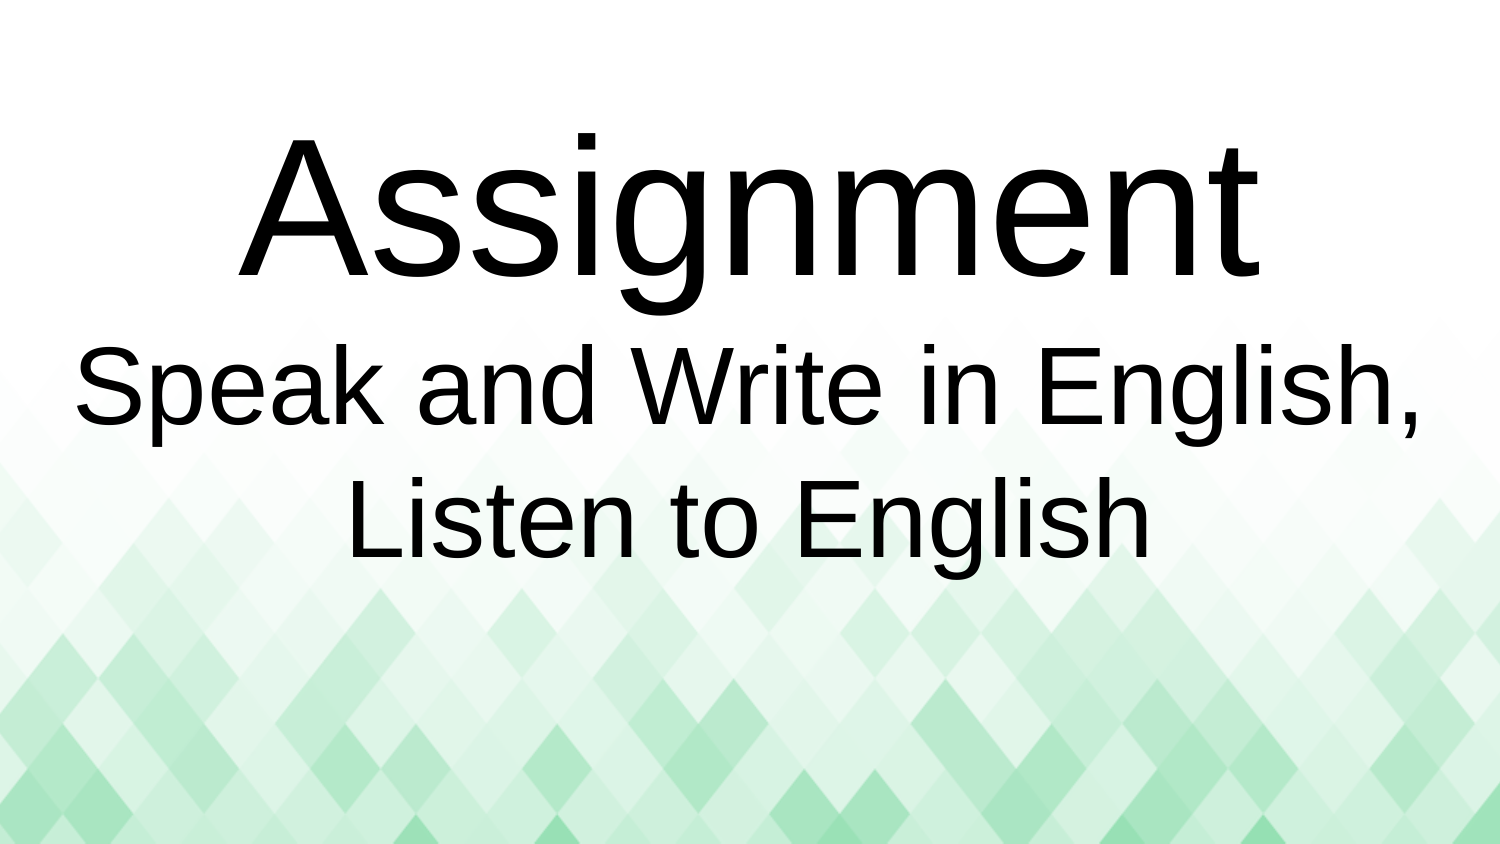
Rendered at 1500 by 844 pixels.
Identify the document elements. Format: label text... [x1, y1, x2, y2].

title Assignment Speak and Write in English, Listen to English [51, 64, 1449, 781]
picture [0, 0, 1500, 844]
